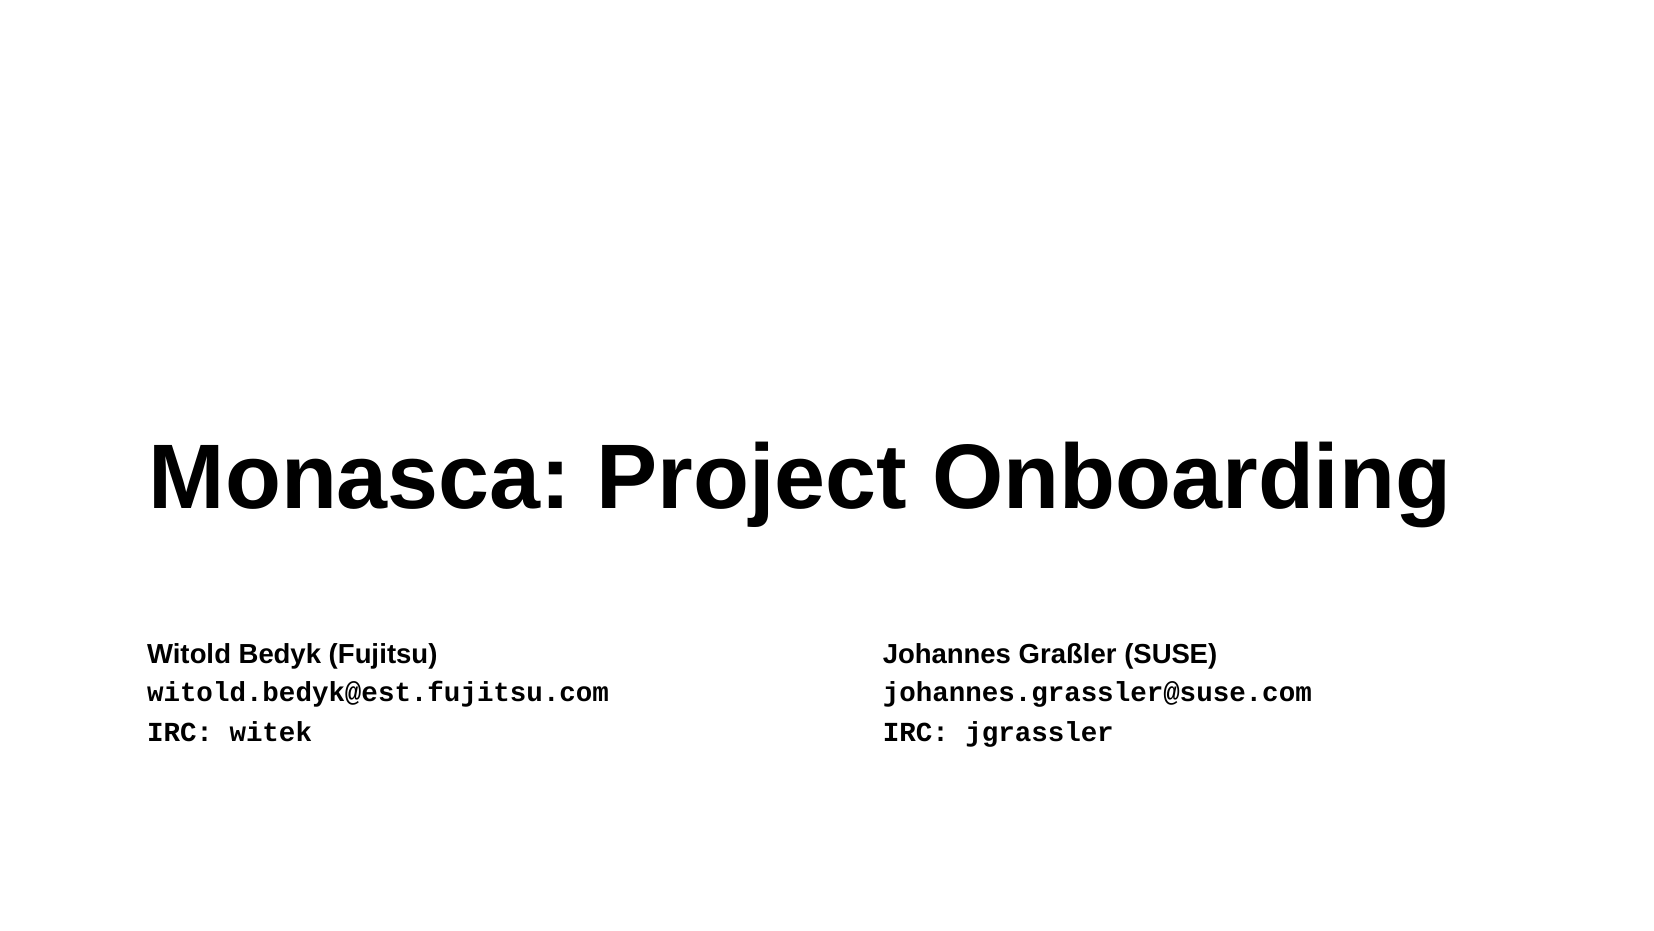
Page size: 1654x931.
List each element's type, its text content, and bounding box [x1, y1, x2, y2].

text_box Johannes Graßler (SUSE) johannes.grassler@suse.com IRC: jgrassler [882, 638, 1571, 802]
title Monasca: Project Onboarding [148, 273, 1553, 529]
subtitle Witold Bedyk (Fujitsu) witold.bedyk@est.fujitsu.com IRC: witek [147, 638, 835, 802]
